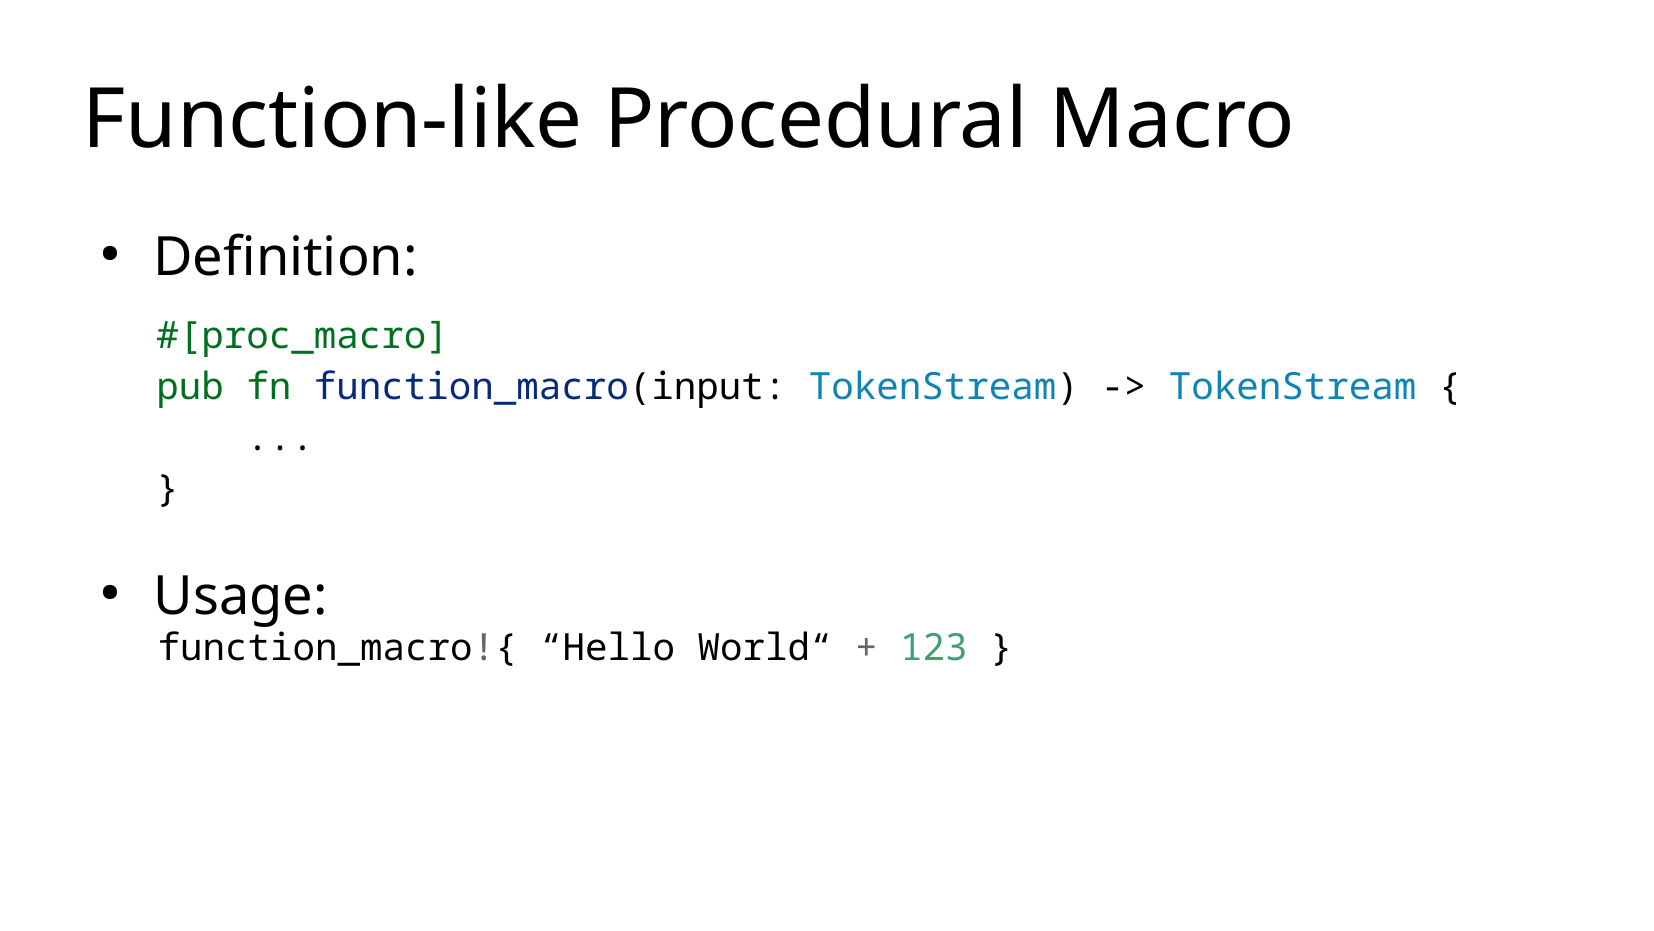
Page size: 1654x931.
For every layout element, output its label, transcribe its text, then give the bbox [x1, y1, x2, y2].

title Function-like Procedural Macro [82, 37, 1571, 193]
list Definition: Usage: [82, 217, 1571, 758]
text_box #[proc_macro] pub fn function_macro(input: TokenStream) -> TokenStream { ... } [141, 301, 1506, 501]
text_box function_macro!{ “Hello World“ + 123 } [142, 613, 1047, 675]
